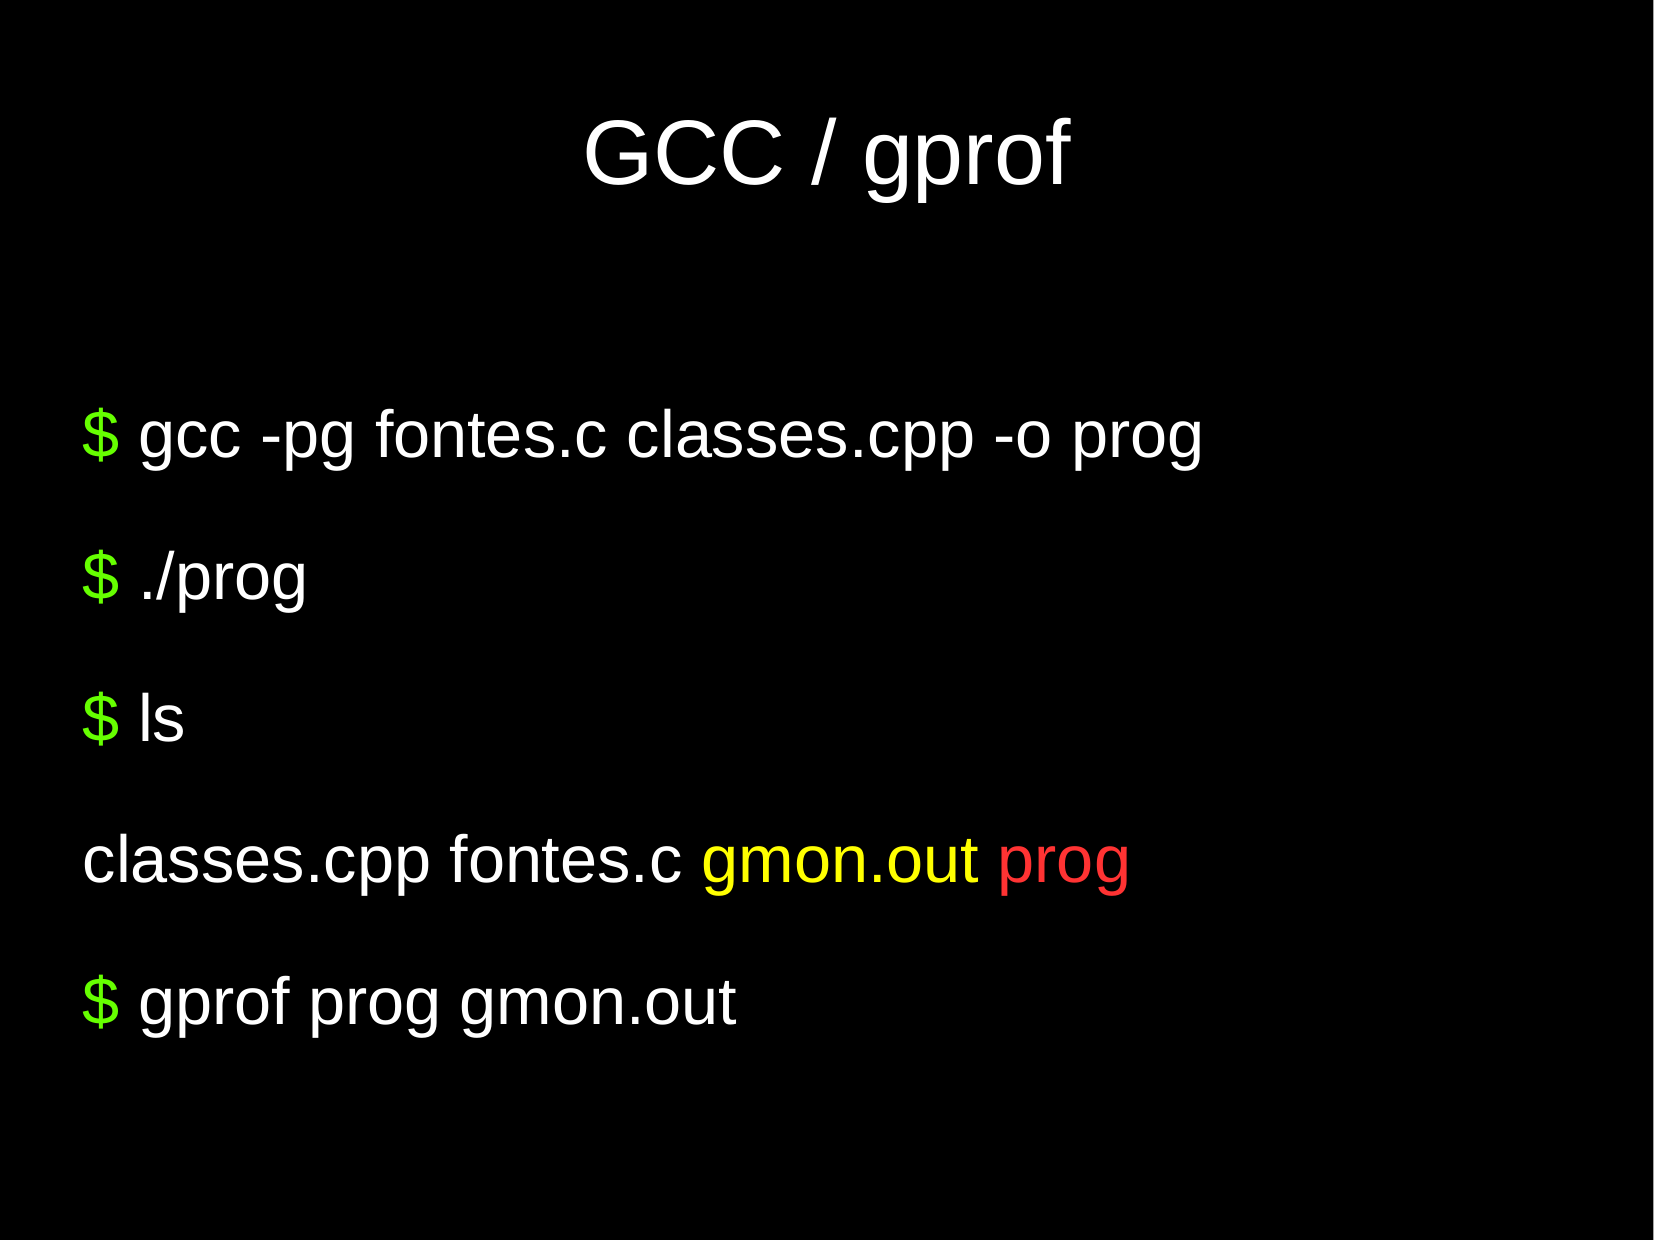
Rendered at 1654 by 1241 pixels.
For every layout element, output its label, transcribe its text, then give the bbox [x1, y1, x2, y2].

list $ gcc -pg fontes.c classes.cpp -o prog $ ./prog $ ls classes.cpp fontes.c gmon.out prog $ gprof prog gmon.out [82, 290, 1571, 1109]
title GCC / gprof [82, 49, 1571, 257]
